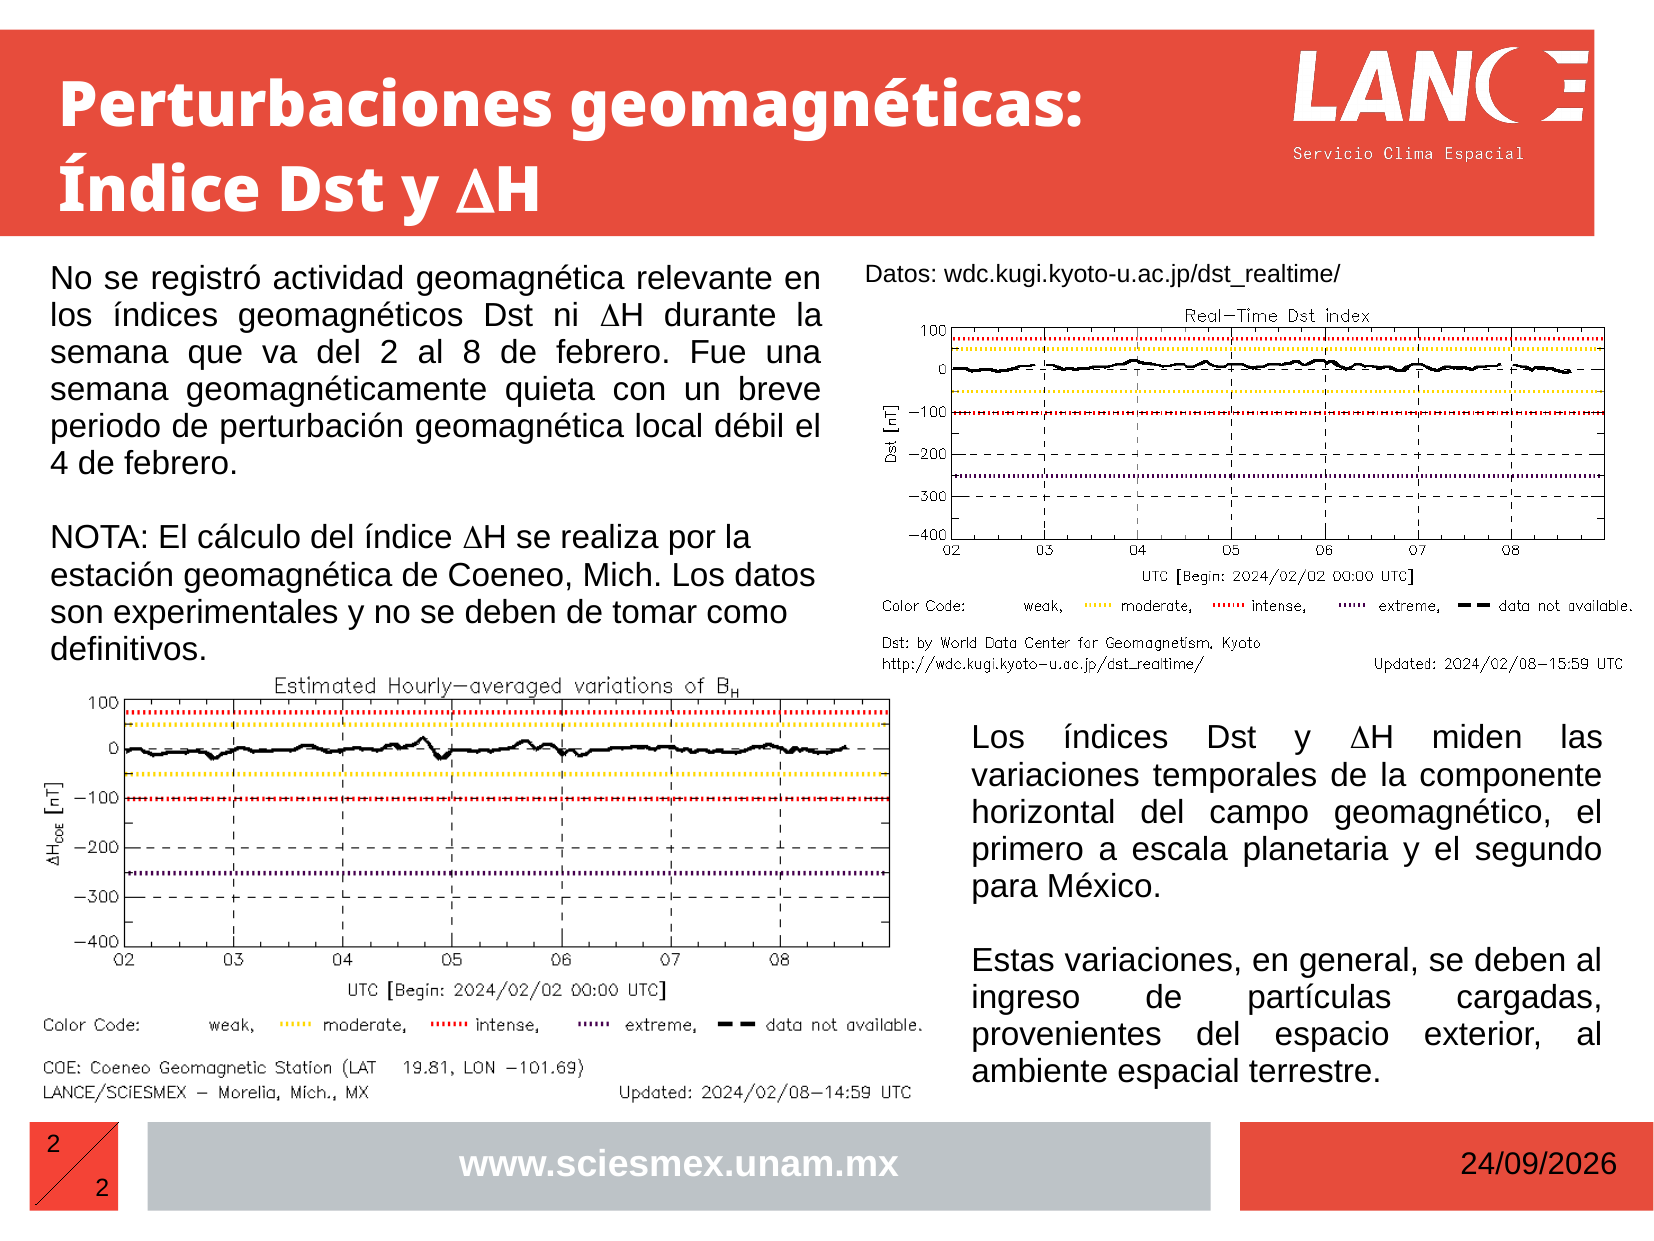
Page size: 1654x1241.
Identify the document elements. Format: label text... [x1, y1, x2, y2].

text_box <número> [31, 1122, 176, 1170]
text_box 2 [35, 1151, 125, 1209]
title Perturbaciones geomagnéticas: Índice Dst y DH [59, 59, 1312, 207]
text_box No se registró actividad geomagnética relevante en los índices geomagnéticos Dst ni DH durante la semana que va del 2 al 8 de febrero. Fue una semana geomagnéticamente quieta con un breve periodo de perturbación geomagnética local débil el 4 de febrero. NOTA: El cálculo del índice DH se realiza por la estación geomagnética de Coeneo, Mich. Los datos son experimentales y no se deben de tomar como definitivos. [35, 252, 851, 713]
text_box Los índices Dst y DH miden las variaciones temporales de la componente horizontal del campo geomagnético, el primero a escala planetaria y el segundo para México. Estas variaciones, en general, se deben al ingreso de partículas cargadas, provenientes del espacio exterior, al ambiente espacial terrestre. [956, 711, 1619, 1097]
text_box www.sciesmex.unam.mx [153, 1122, 1205, 1205]
picture [34, 289, 1642, 1105]
text_box 08/02/2024 [1424, 1122, 1654, 1205]
picture [1293, 47, 1589, 162]
text_box Datos: wdc.kugi.kyoto-u.ac.jp/dst_realtime/ [850, 252, 1371, 296]
